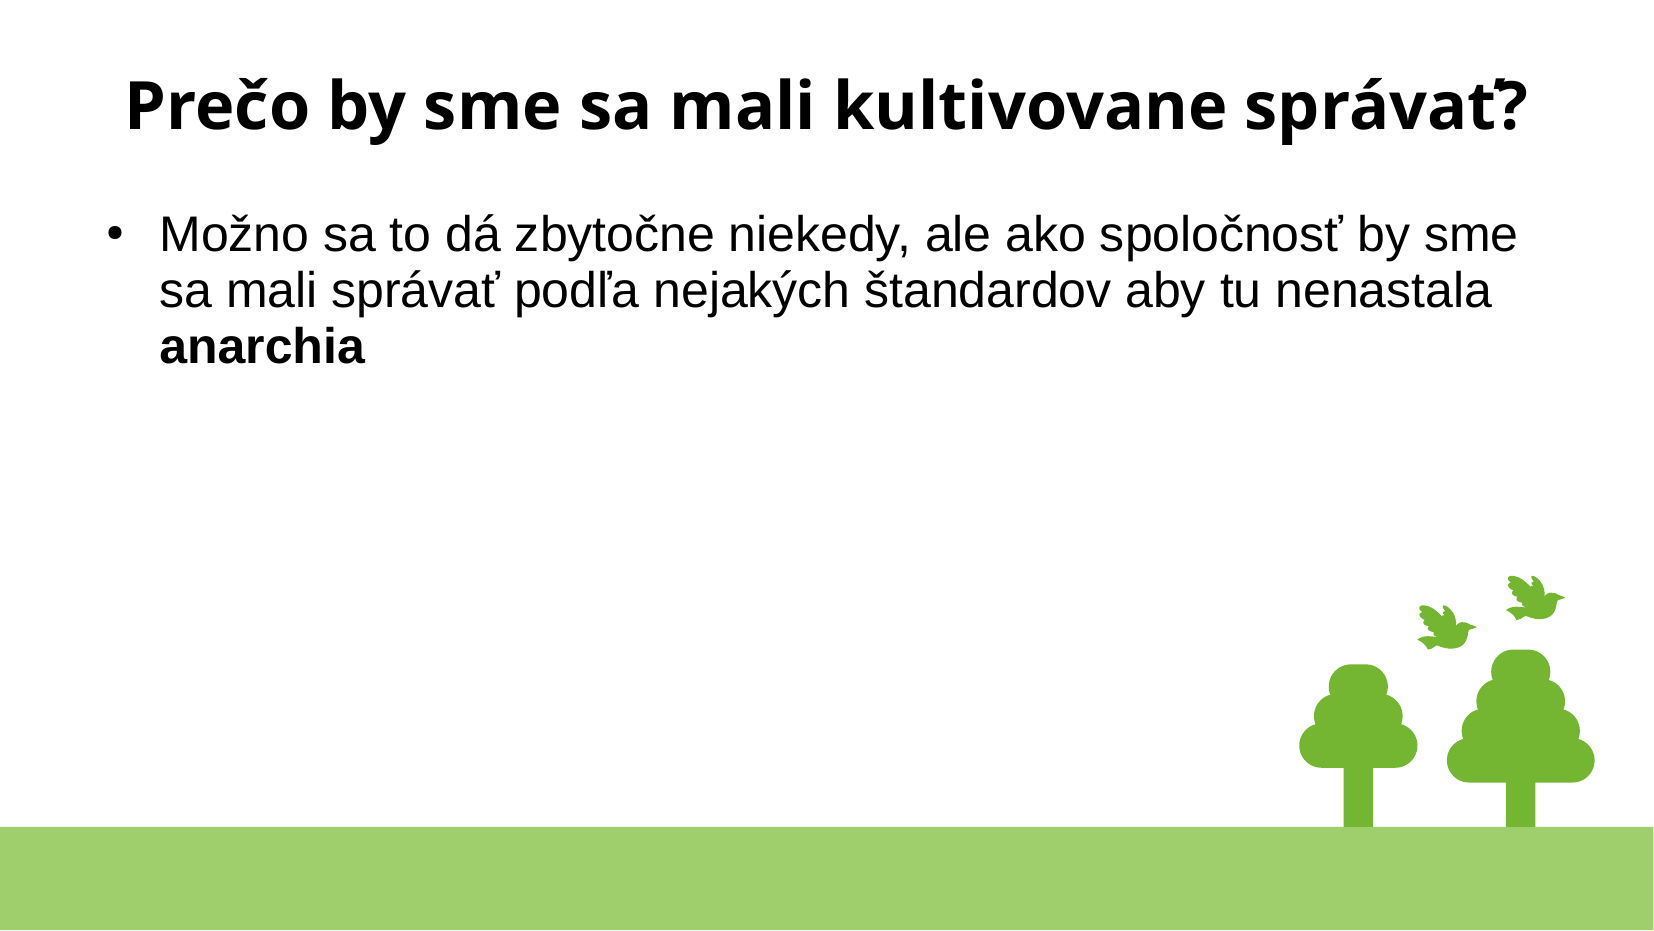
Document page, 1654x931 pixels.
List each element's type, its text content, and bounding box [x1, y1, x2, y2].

title Prečo by sme sa mali kultivovane správať? [88, 29, 1565, 178]
list Možno sa to dá zbytočne niekedy, ale ako spoločnosť by sme sa mali správať podľa nejakých štandardov aby tu nenastala anarchia [88, 206, 1565, 739]
